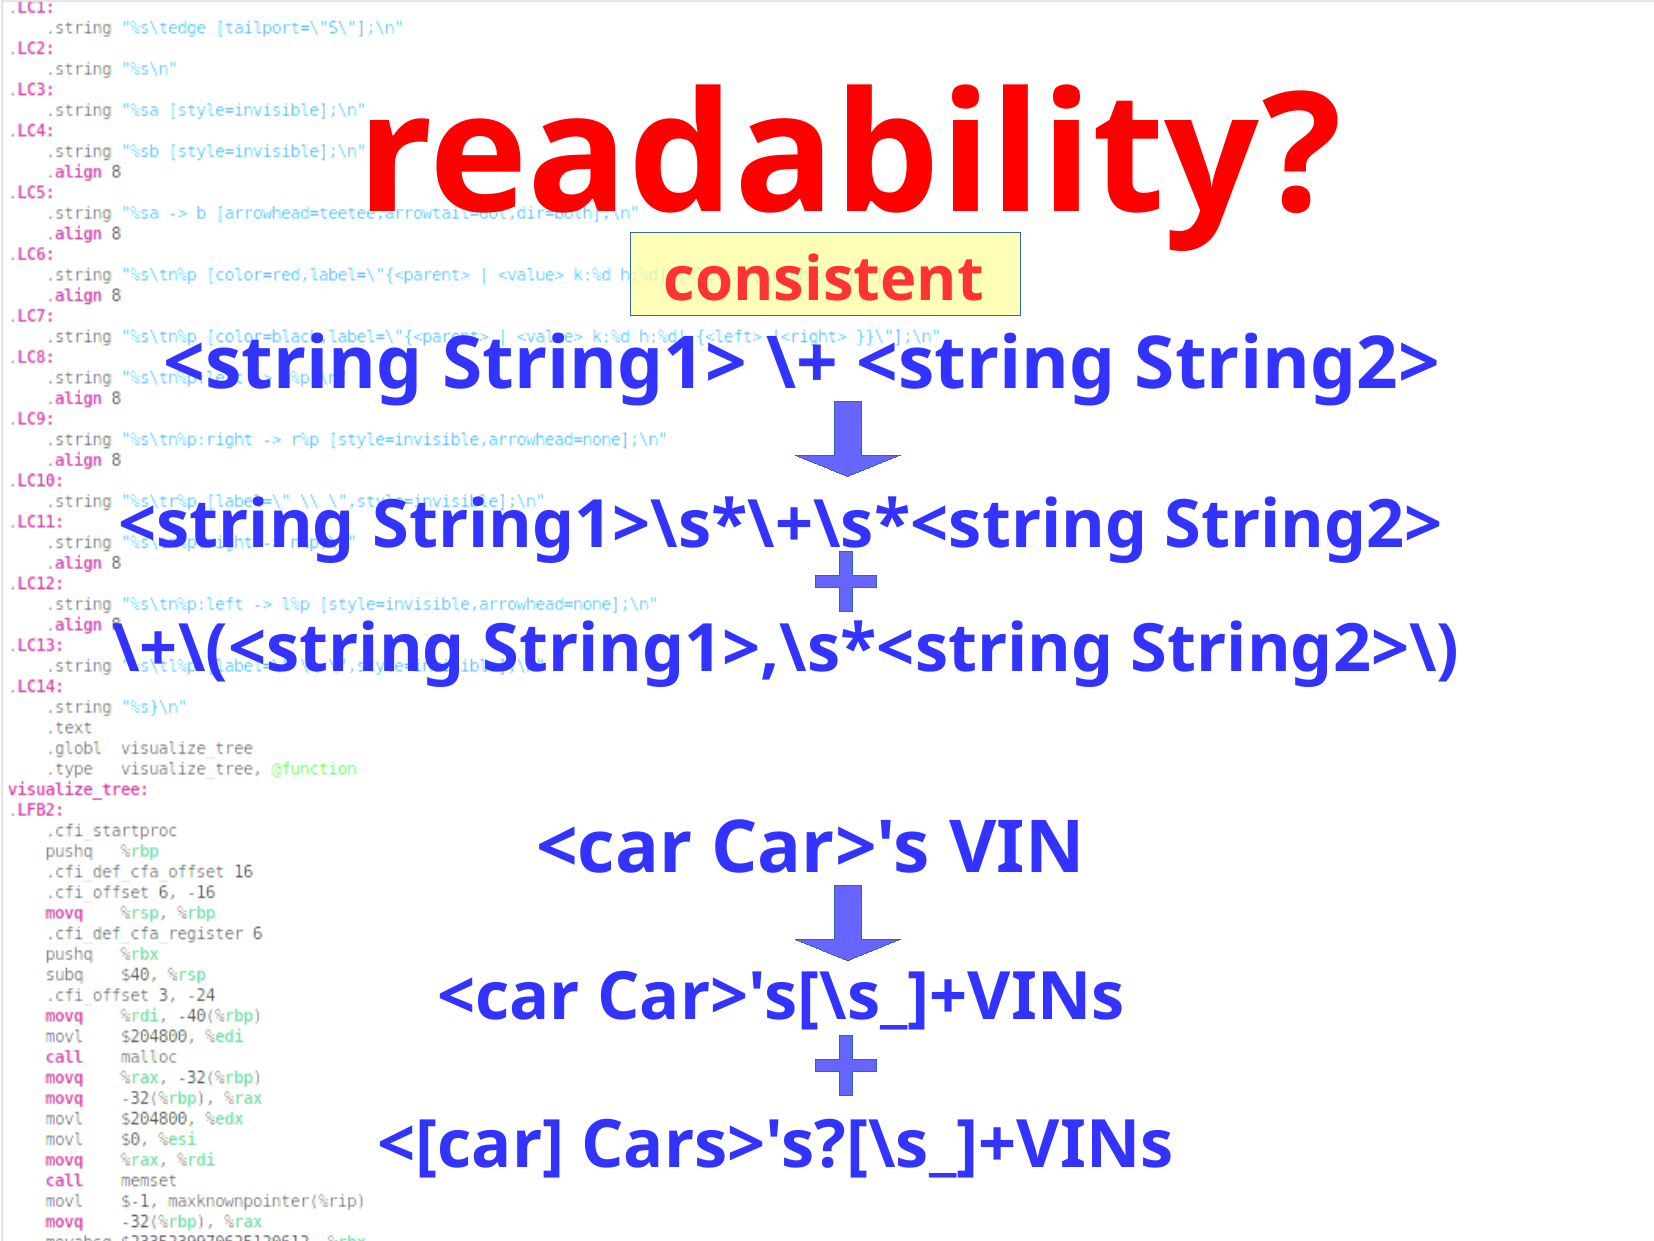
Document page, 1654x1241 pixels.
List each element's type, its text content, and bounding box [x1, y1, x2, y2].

text_box [795, 885, 901, 941]
text_box \+\(<string String1>,\s*<string String2>\) [97, 592, 1654, 700]
text_box [815, 551, 877, 612]
text_box <string String1> \+ <string String2> [149, 303, 1546, 419]
text_box [795, 401, 901, 477]
text_box readability? [307, 25, 1393, 271]
text_box [815, 1049, 877, 1096]
text_box consistent [614, 227, 1033, 303]
text_box <[car] Cars>'s?[\s_]+VINs [362, 1088, 1275, 1196]
picture [0, 0, 1654, 1241]
text_box <car Car>'s VIN [521, 787, 1168, 903]
text_box <string String1>\s*\+\s*<string String2> [103, 468, 1570, 576]
text_box <car Car>'s[\s_]+VINs [422, 941, 1237, 1049]
